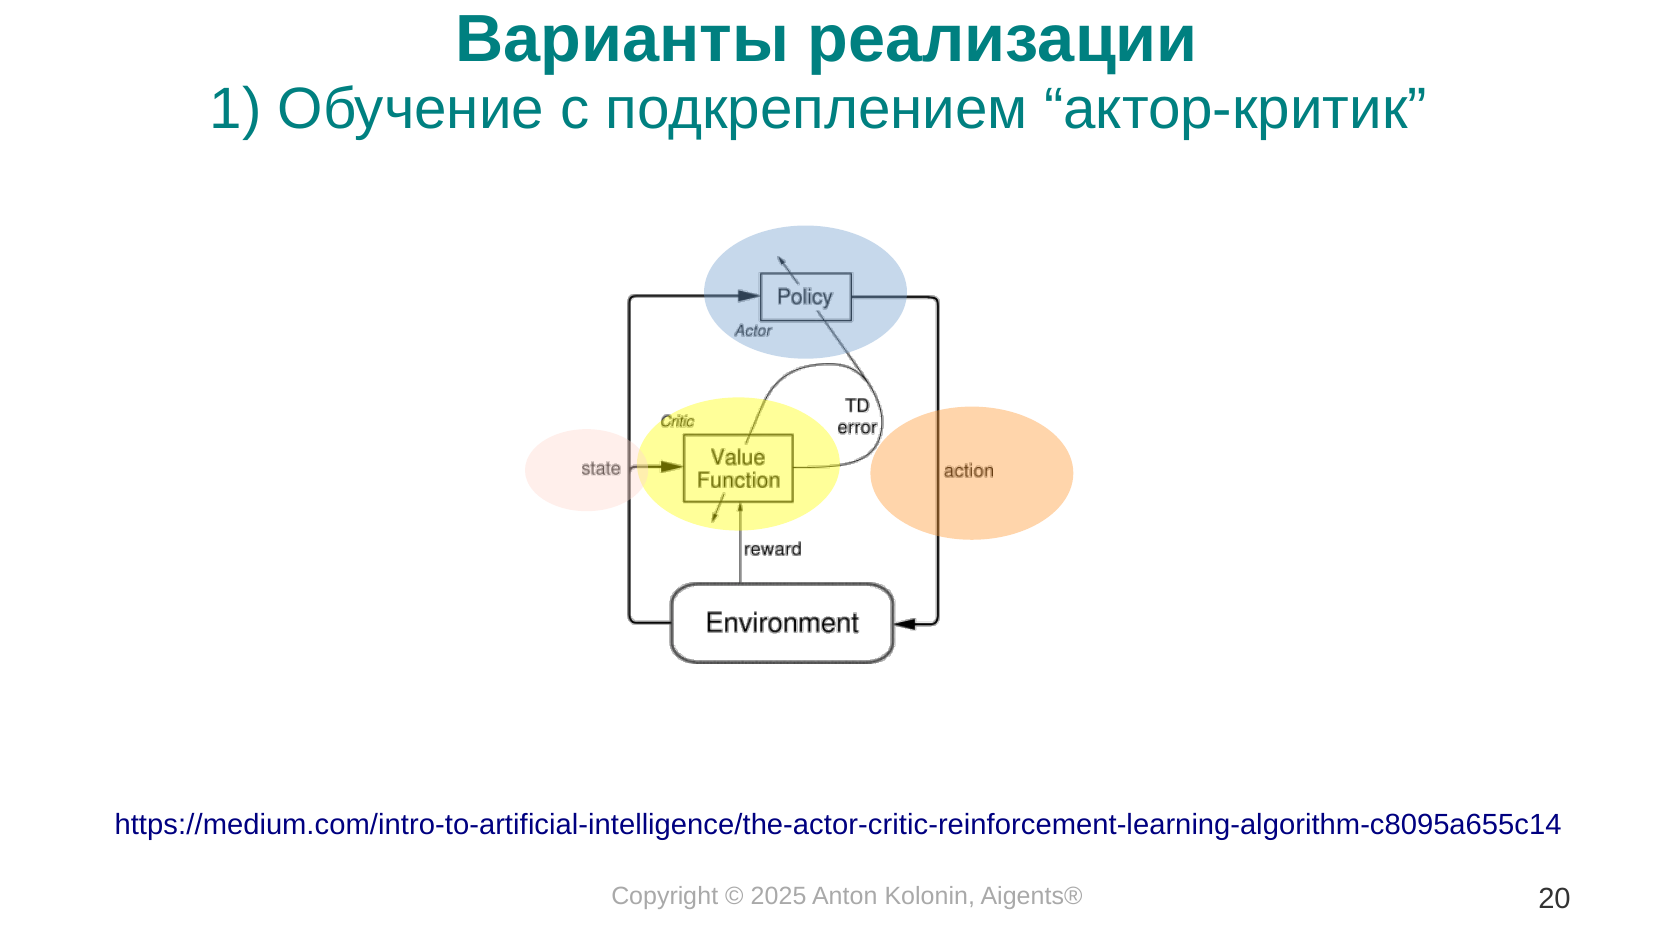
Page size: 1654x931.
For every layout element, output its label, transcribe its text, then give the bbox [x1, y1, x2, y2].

text_box https://medium.com/intro-to-artificial-intelligence/the-actor-critic-reinforcement-learning-algorithm-c8095a655c14 [99, 800, 1579, 849]
picture [582, 256, 993, 664]
text_box Варианты реализации 1) Обучение с подкреплением “актор-критик” [0, 0, 1654, 150]
text_box [525, 397, 840, 531]
text_box [870, 406, 1074, 540]
text_box [704, 225, 907, 359]
